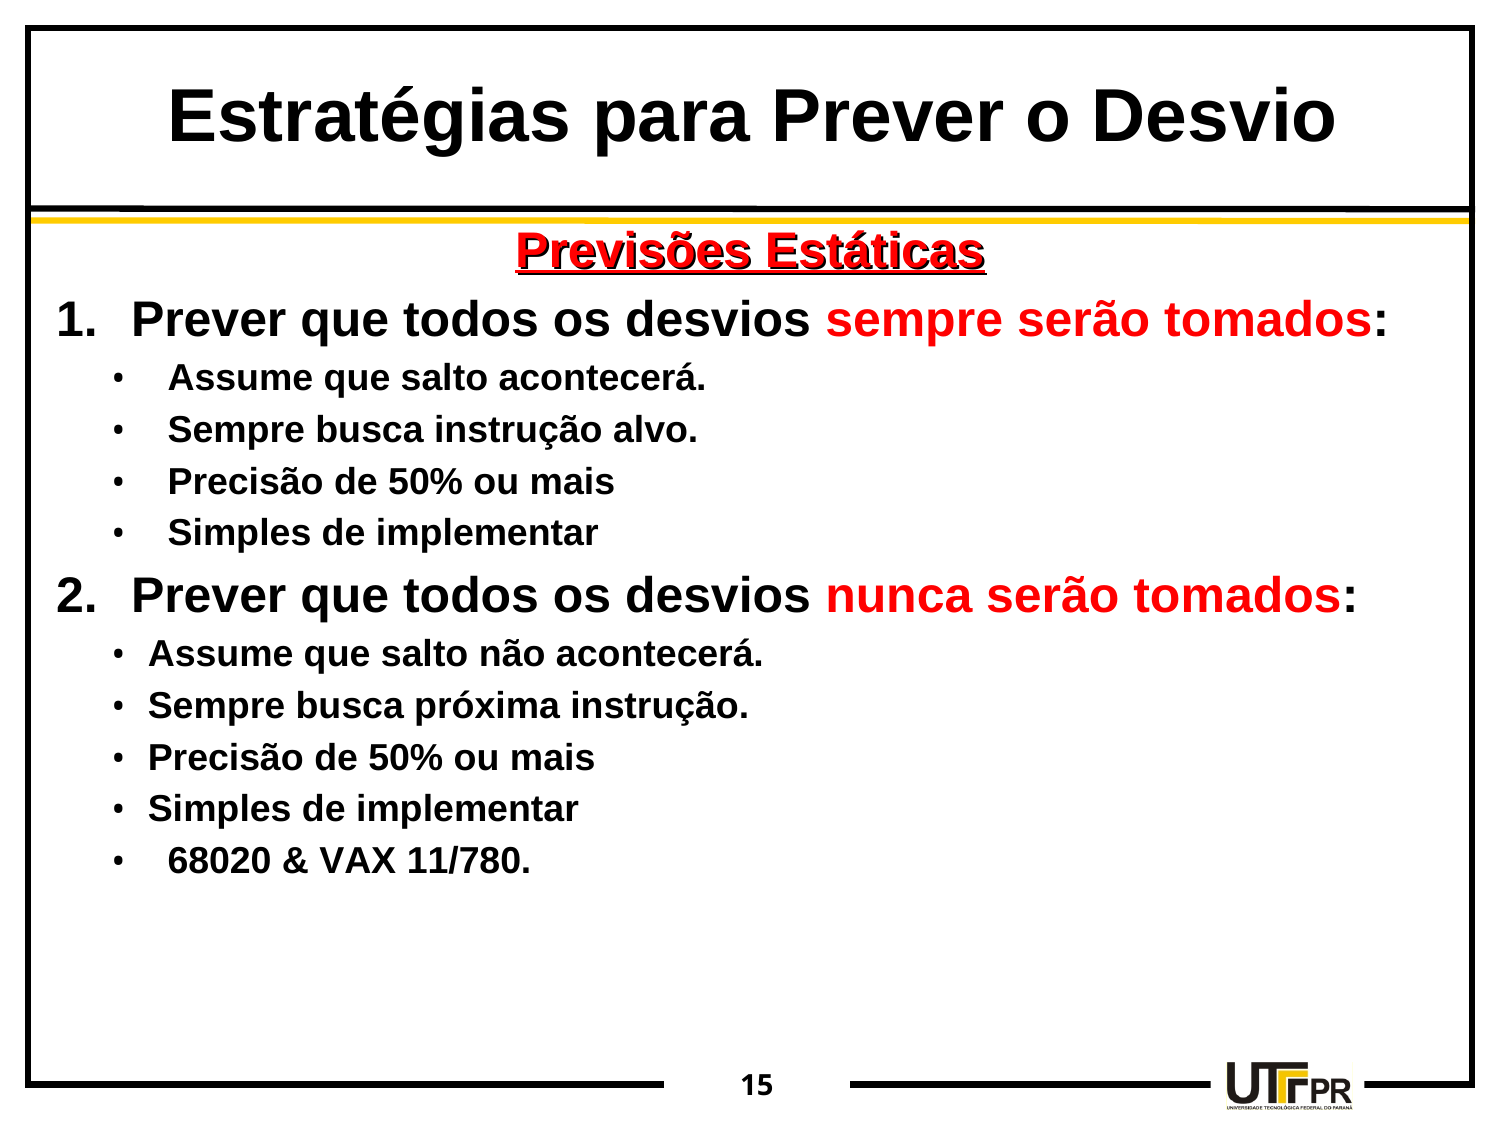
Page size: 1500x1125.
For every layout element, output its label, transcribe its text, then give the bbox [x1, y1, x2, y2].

picture [1226, 1071, 1353, 1110]
title Estratégias para Prever o Desvio [29, 73, 1477, 168]
list Previsões Estáticas Prever que todos os desvios sempre serão tomados: Assume que salto acontecerá. Sempre busca instrução alvo. Precisão de 50% ou mais Simples de implementar Prever que todos os desvios nunca serão tomados: Assume que salto não acontecerá. Sempre busca próxima instrução. Precisão de 50% ou mais Simples de implementar 68020 & VAX 11/780. [41, 220, 1459, 1071]
